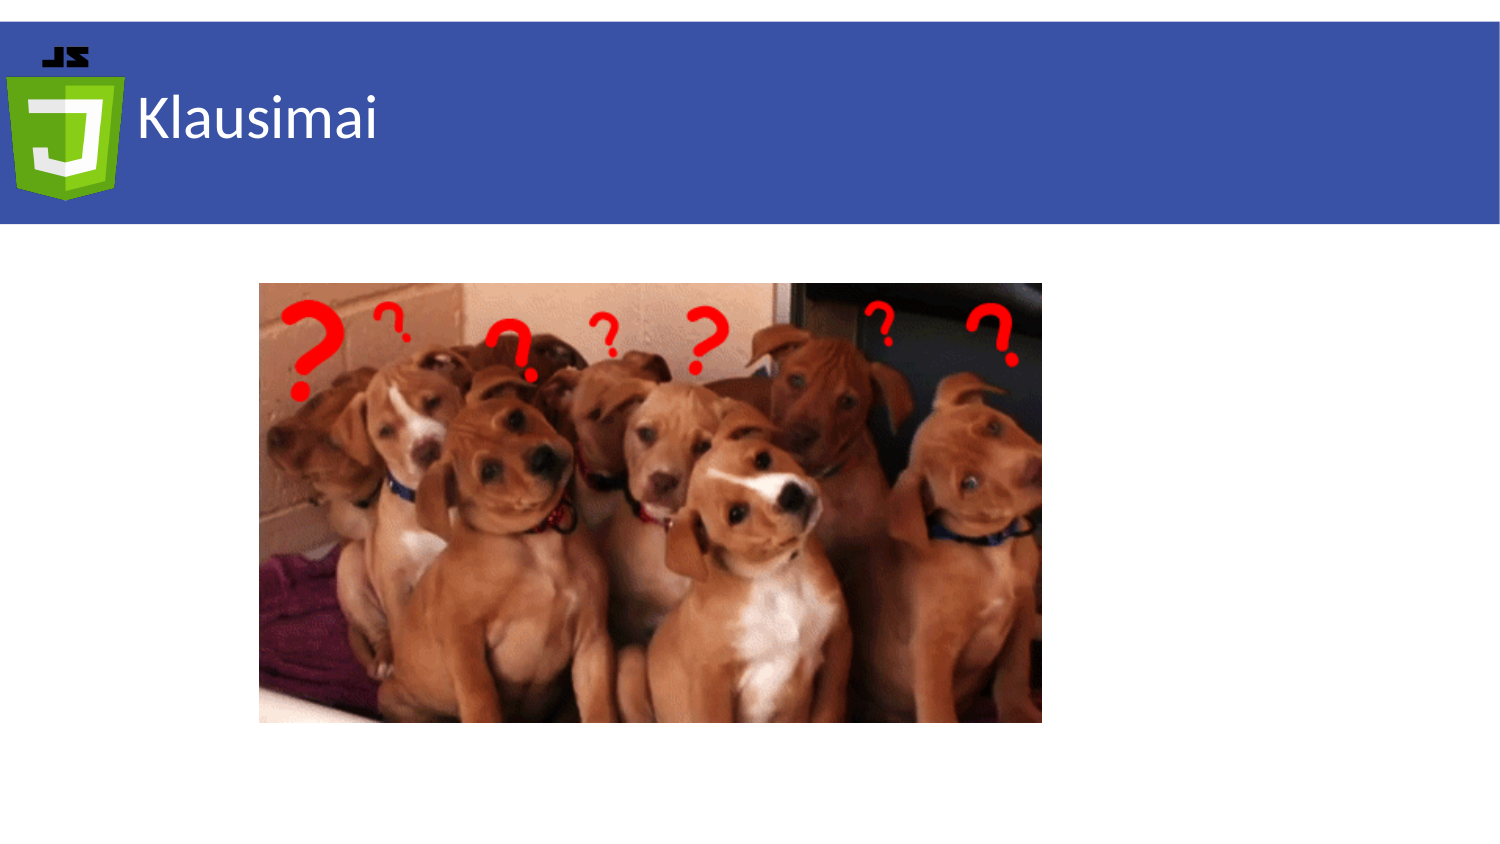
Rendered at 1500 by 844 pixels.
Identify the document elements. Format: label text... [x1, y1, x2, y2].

picture [259, 283, 1042, 723]
picture [5, 46, 125, 201]
title Klausimai [125, 72, 1500, 167]
